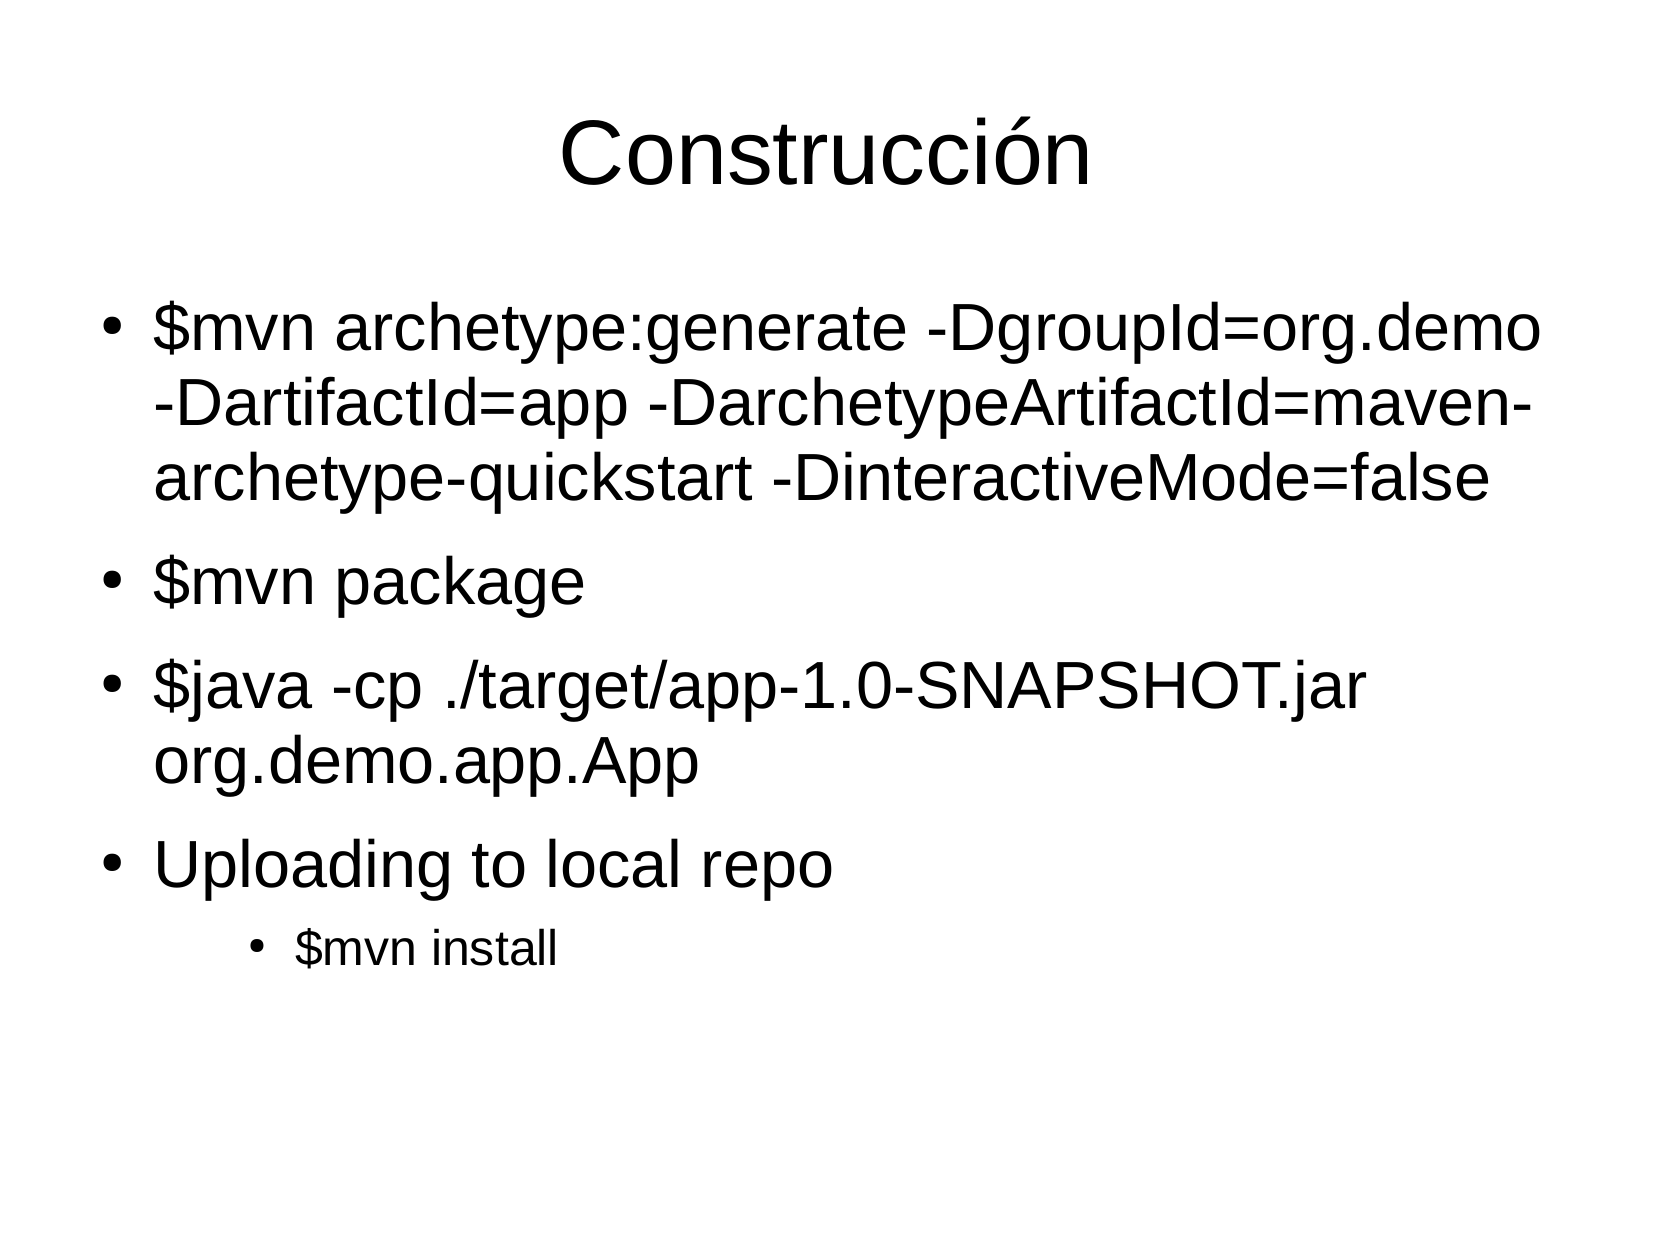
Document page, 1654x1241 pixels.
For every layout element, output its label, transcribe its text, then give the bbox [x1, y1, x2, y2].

title Construcción [82, 49, 1571, 257]
list $mvn archetype:generate -DgroupId=org.demo -DartifactId=app -DarchetypeArtifactId=maven-archetype-quickstart -DinteractiveMode=false $mvn package $java -cp ./target/app-1.0-SNAPSHOT.jar org.demo.app.App Uploading to local repo $mvn install [82, 290, 1571, 1010]
